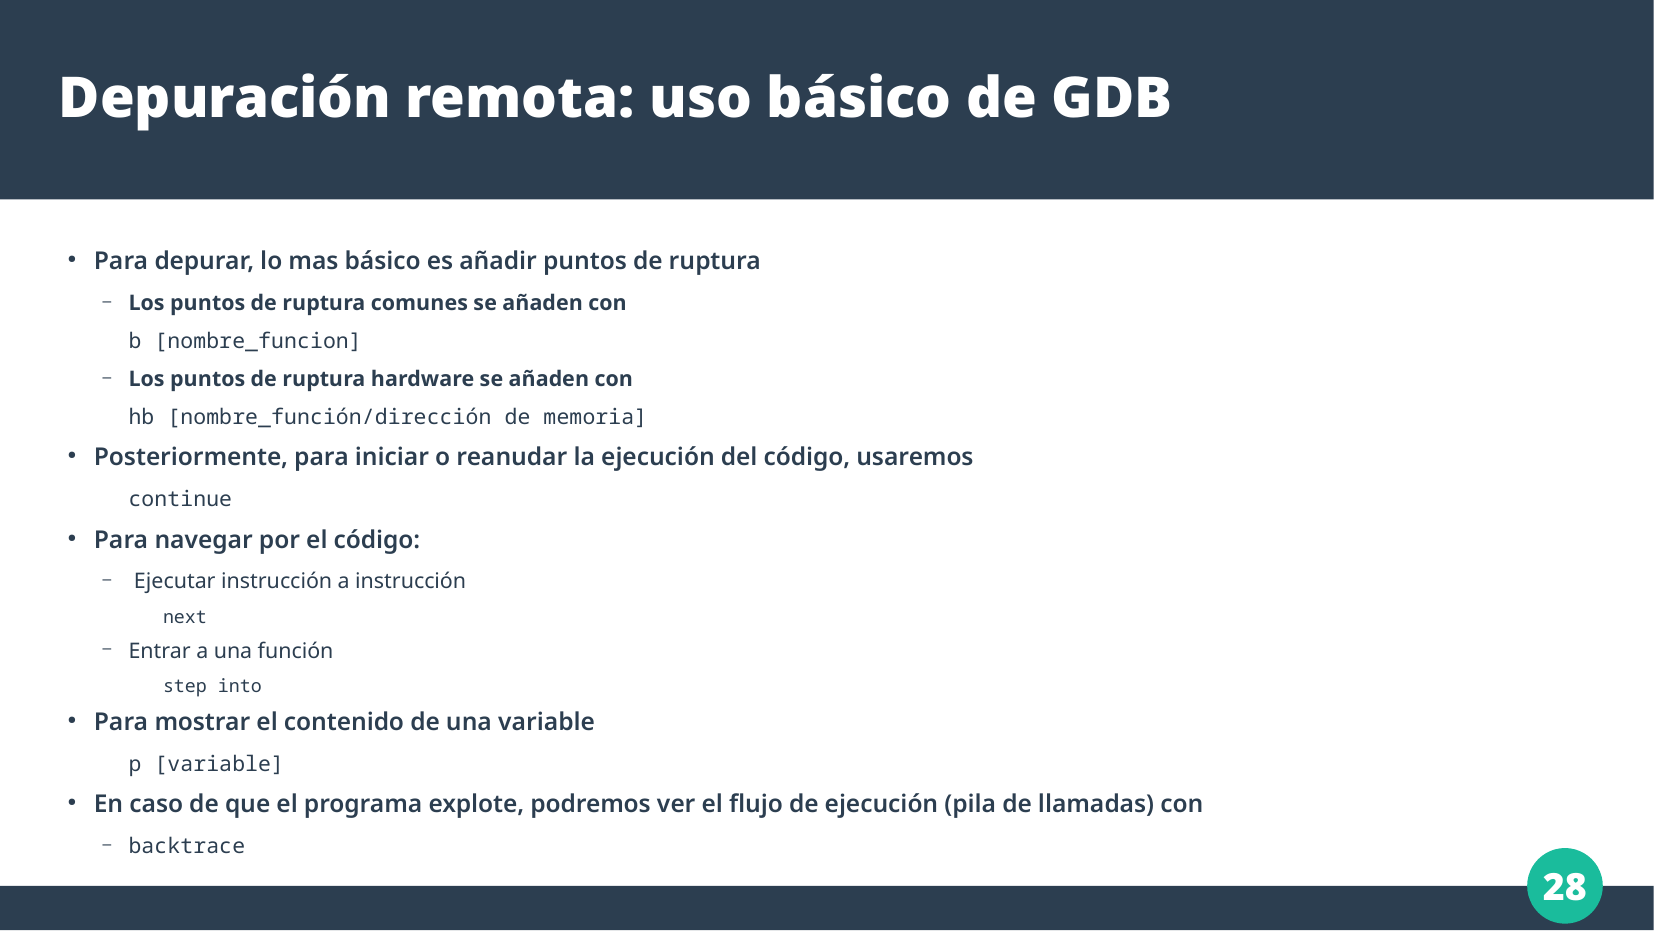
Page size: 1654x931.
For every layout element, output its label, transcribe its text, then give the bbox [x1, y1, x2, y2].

list Para depurar, lo mas básico es añadir puntos de ruptura Los puntos de ruptura comunes se añaden con b [nombre_funcion] Los puntos de ruptura hardware se añaden con hb [nombre_función/dirección de memoria] Posteriormente, para iniciar o reanudar la ejecución del código, usaremos continue Para navegar por el código: Ejecutar instrucción a instrucción next Entrar a una función step into Para mostrar el contenido de una variable p [variable] En caso de que el programa explote, podremos ver el flujo de ejecución (pila de llamadas) con backtrace [59, 243, 1595, 864]
title Depuración remota: uso básico de GDB [59, 37, 1595, 155]
